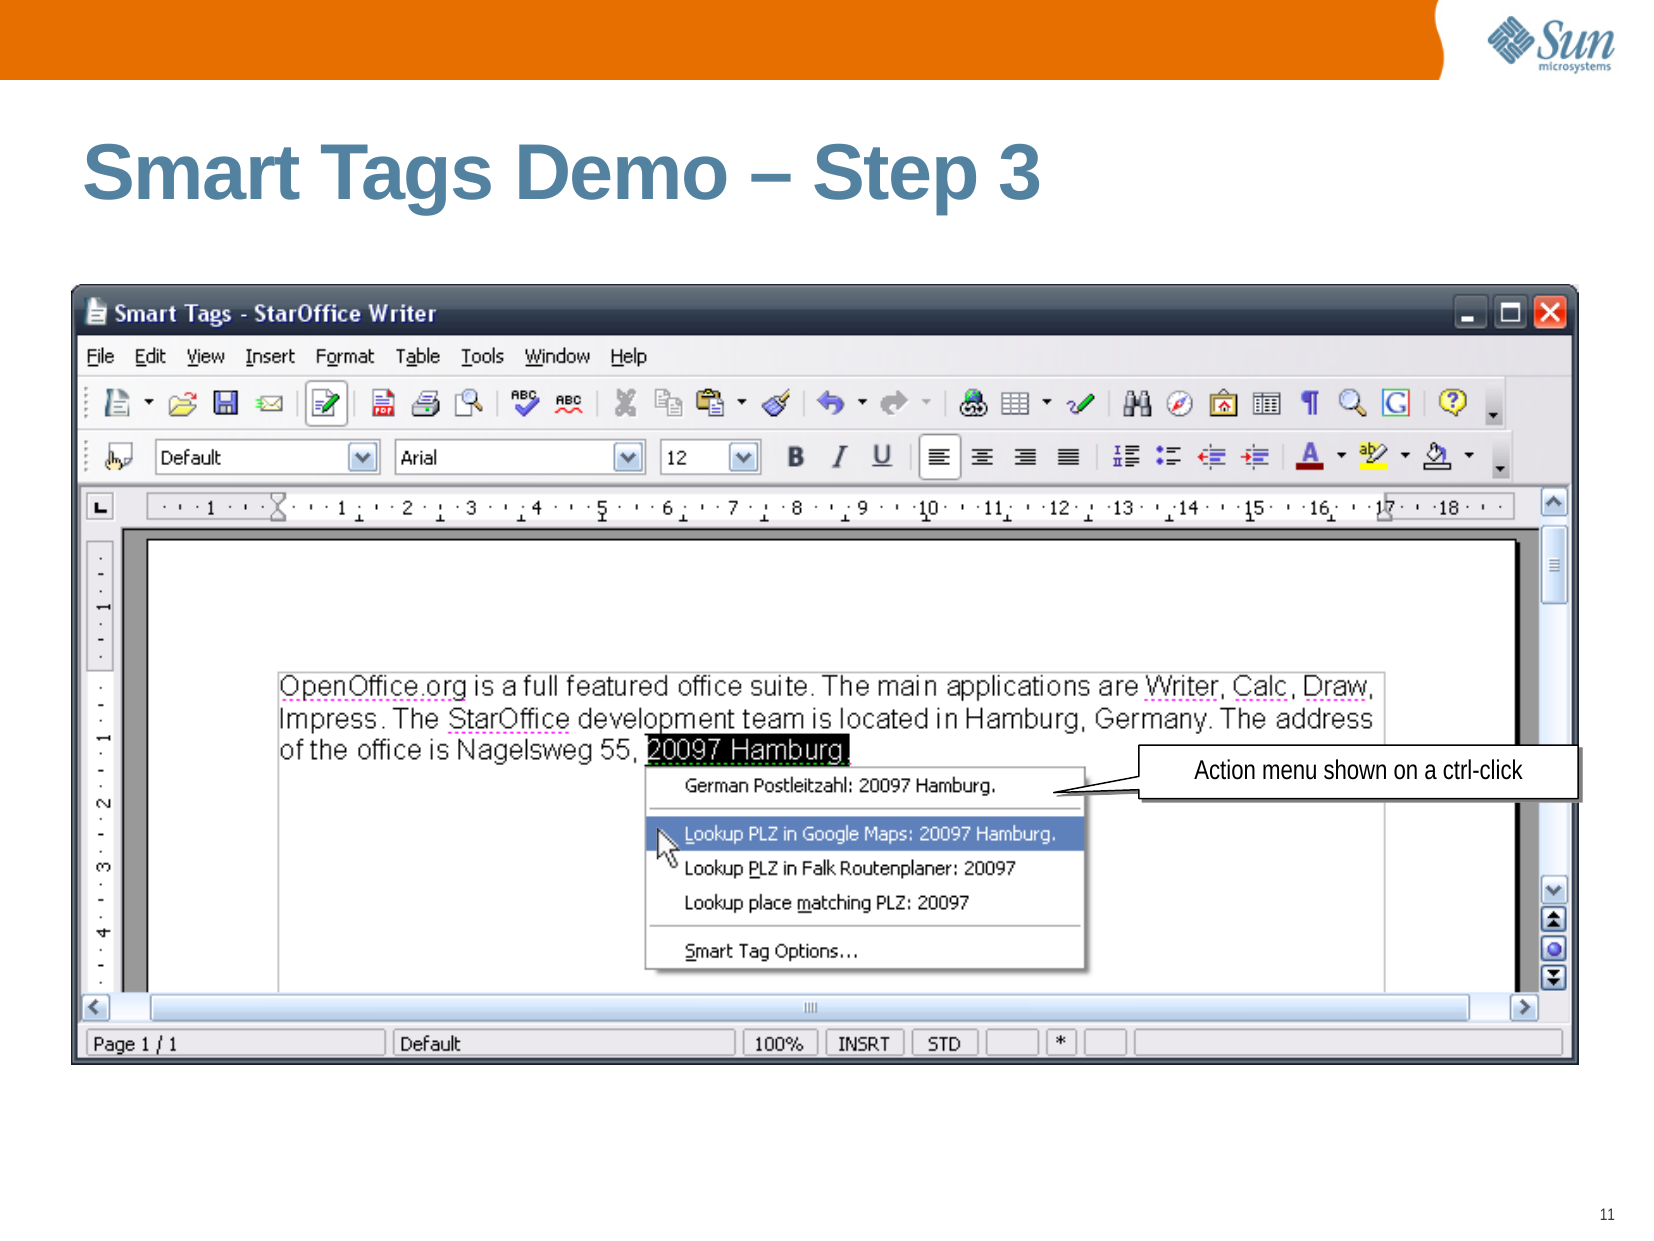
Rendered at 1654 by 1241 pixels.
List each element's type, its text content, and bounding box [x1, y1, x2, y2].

title Smart Tags Demo – Step 3 [82, 135, 1585, 250]
picture [71, 284, 1579, 1065]
text_box Action menu shown on a ctrl-click [1053, 745, 1579, 799]
picture [0, 0, 1654, 80]
